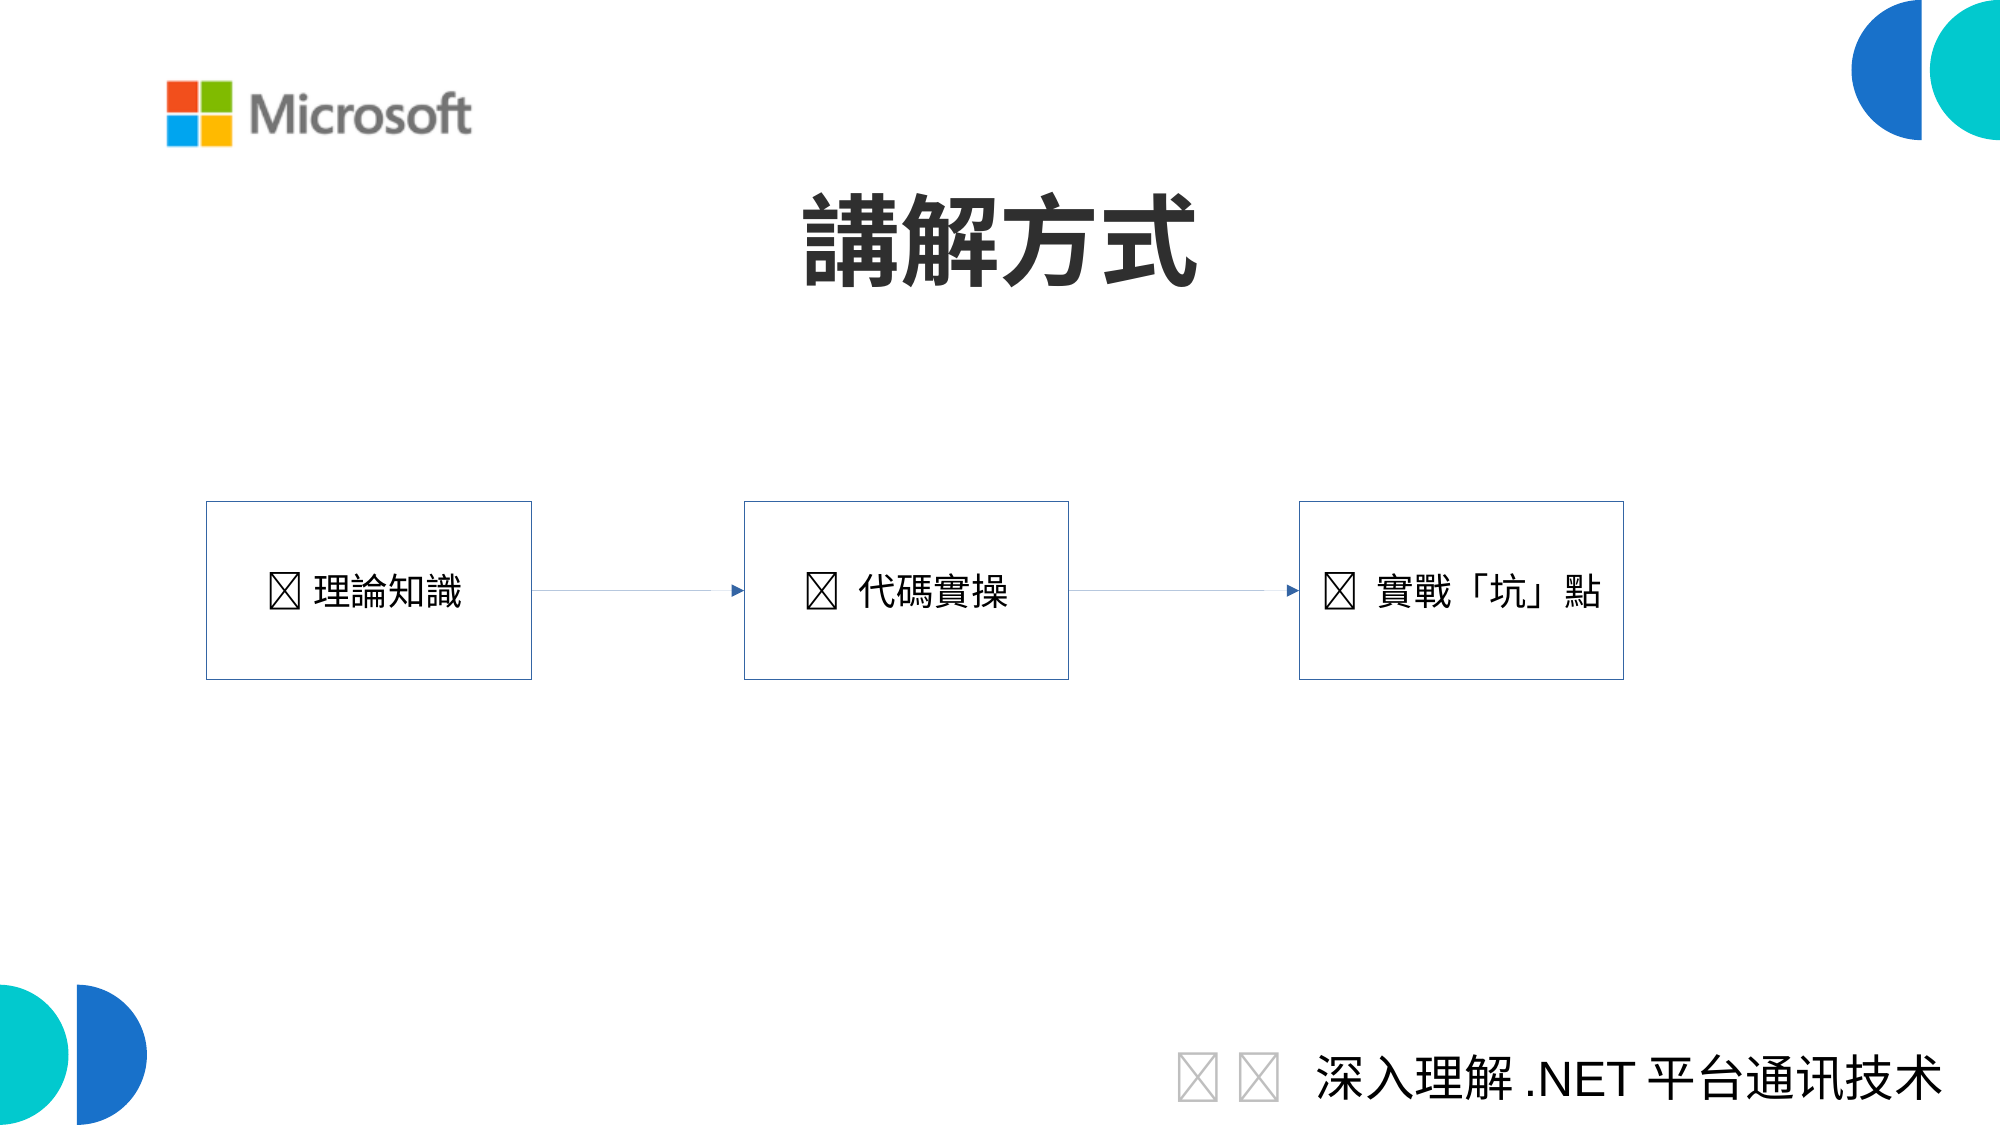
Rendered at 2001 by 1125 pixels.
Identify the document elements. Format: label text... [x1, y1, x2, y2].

subtitle 🚀 🚀 深入理解.NET平台通讯技术 [1173, 1046, 1952, 1107]
text_box 🚀 實戰「坑」點 [1299, 501, 1624, 680]
title 講解方式 [138, 145, 1862, 332]
text_box 🚀 代碼實操 [744, 501, 1069, 680]
text_box 🚀理論知識 [206, 501, 532, 680]
picture [85, 41, 552, 189]
